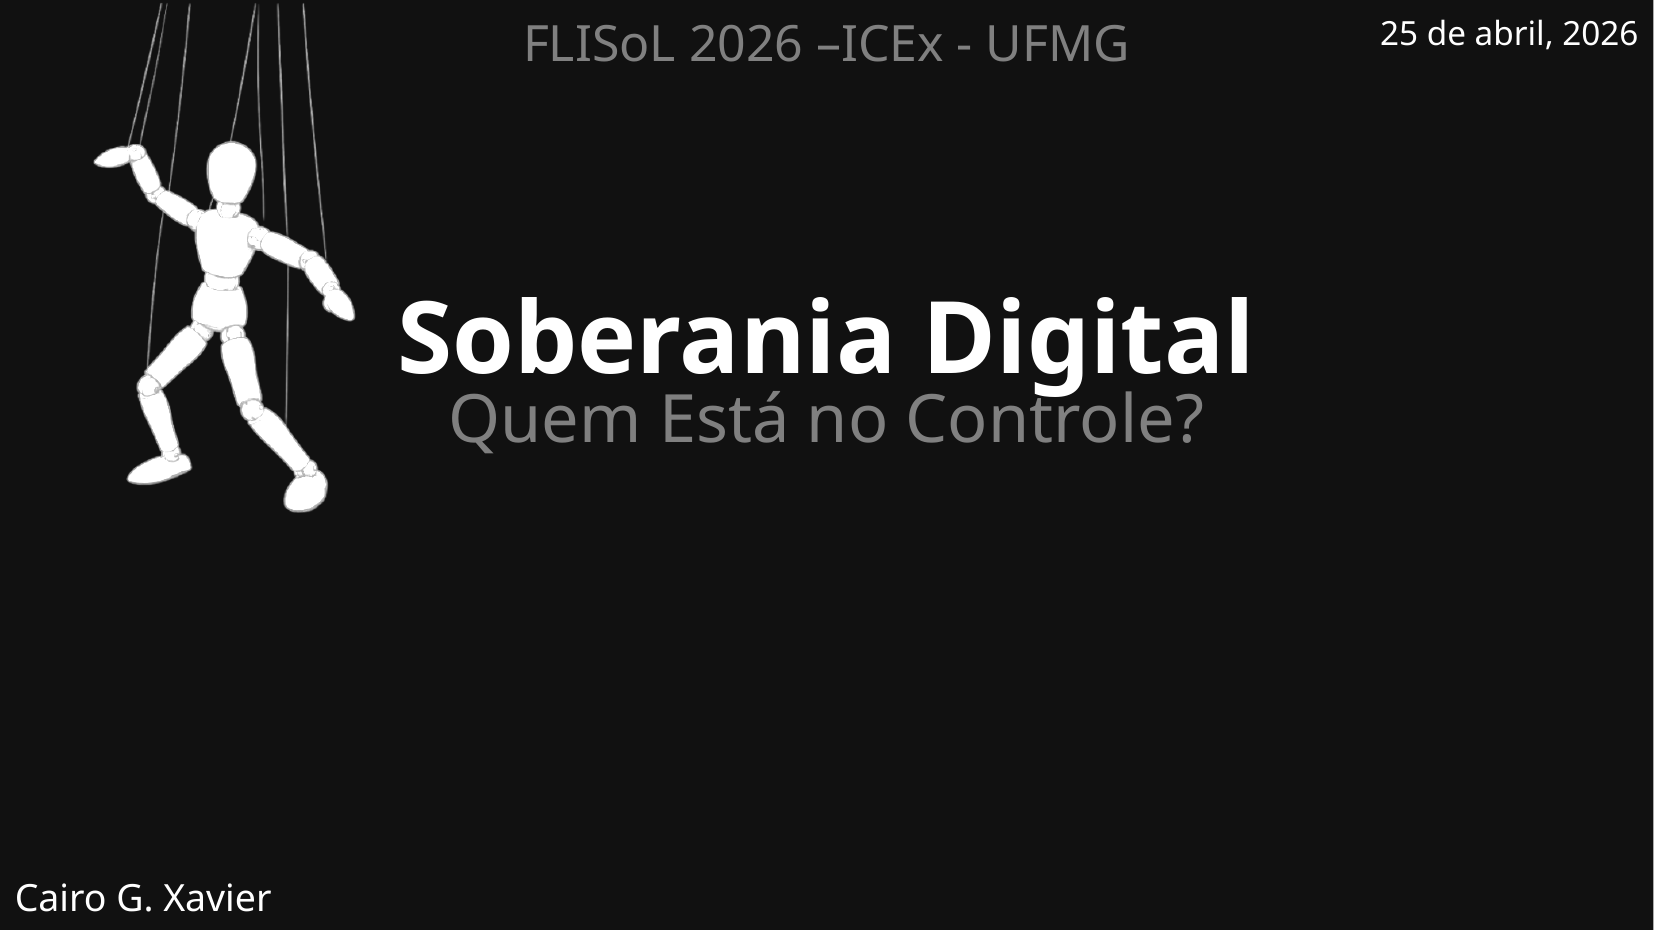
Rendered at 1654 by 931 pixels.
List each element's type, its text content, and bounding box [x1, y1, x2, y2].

subtitle Quem Está no Controle? [413, 375, 1571, 460]
text_box 25 de abril, 2026 [1341, 0, 1654, 63]
text_box Cairo G. Xavier [0, 867, 312, 931]
picture [17, 0, 413, 593]
text_box FLISoL 2026 –ICEx - UFMG [413, 0, 1571, 85]
title Soberania Digital [413, 257, 1571, 375]
